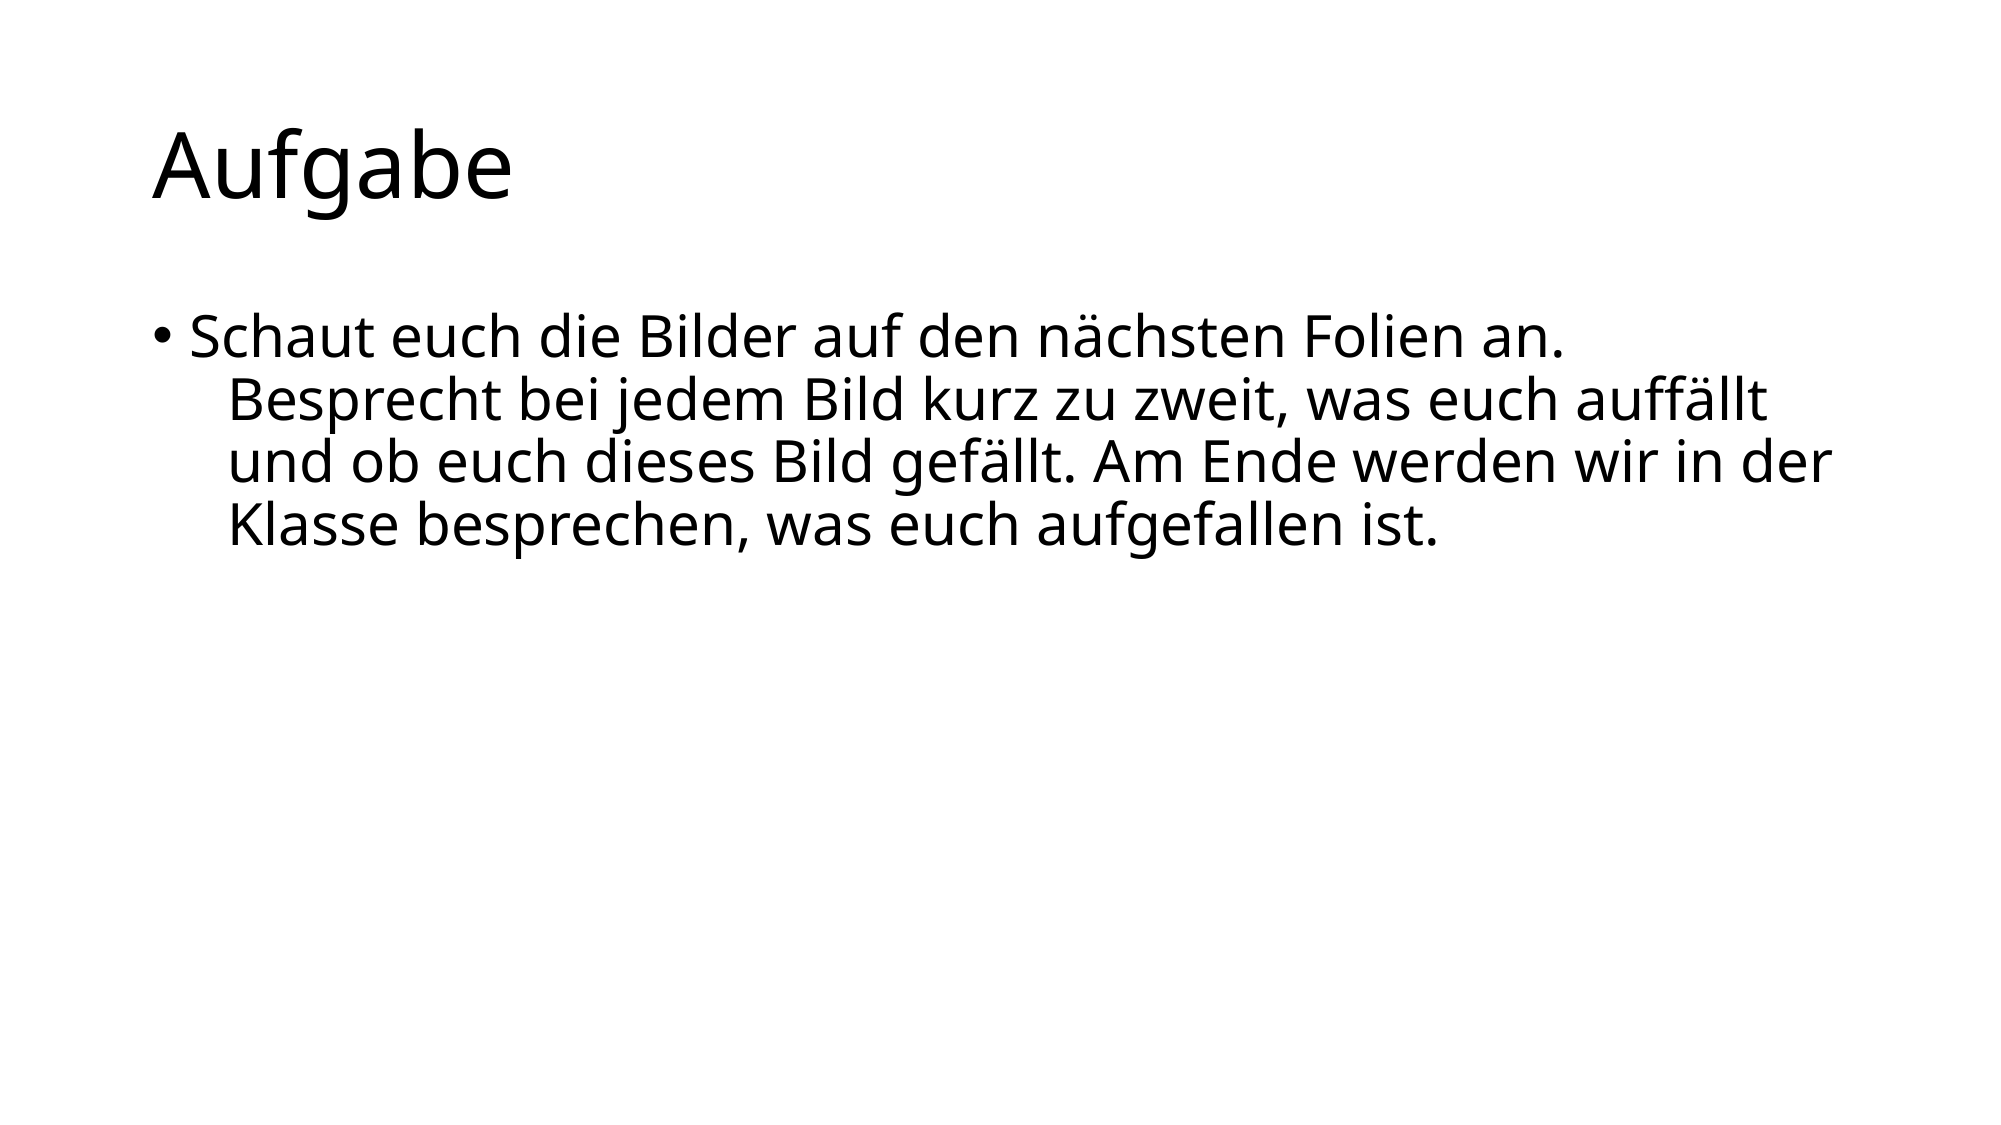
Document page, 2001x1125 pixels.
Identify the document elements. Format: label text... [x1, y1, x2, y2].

list Schaut euch die Bilder auf den nächsten Folien an. Besprecht bei jedem Bild kurz zu zweit, was euch auffällt und ob euch dieses Bild gefällt. Am Ende werden wir in der Klasse besprechen, was euch aufgefallen ist. [137, 299, 1863, 1014]
title Aufgabe [137, 59, 1863, 278]
